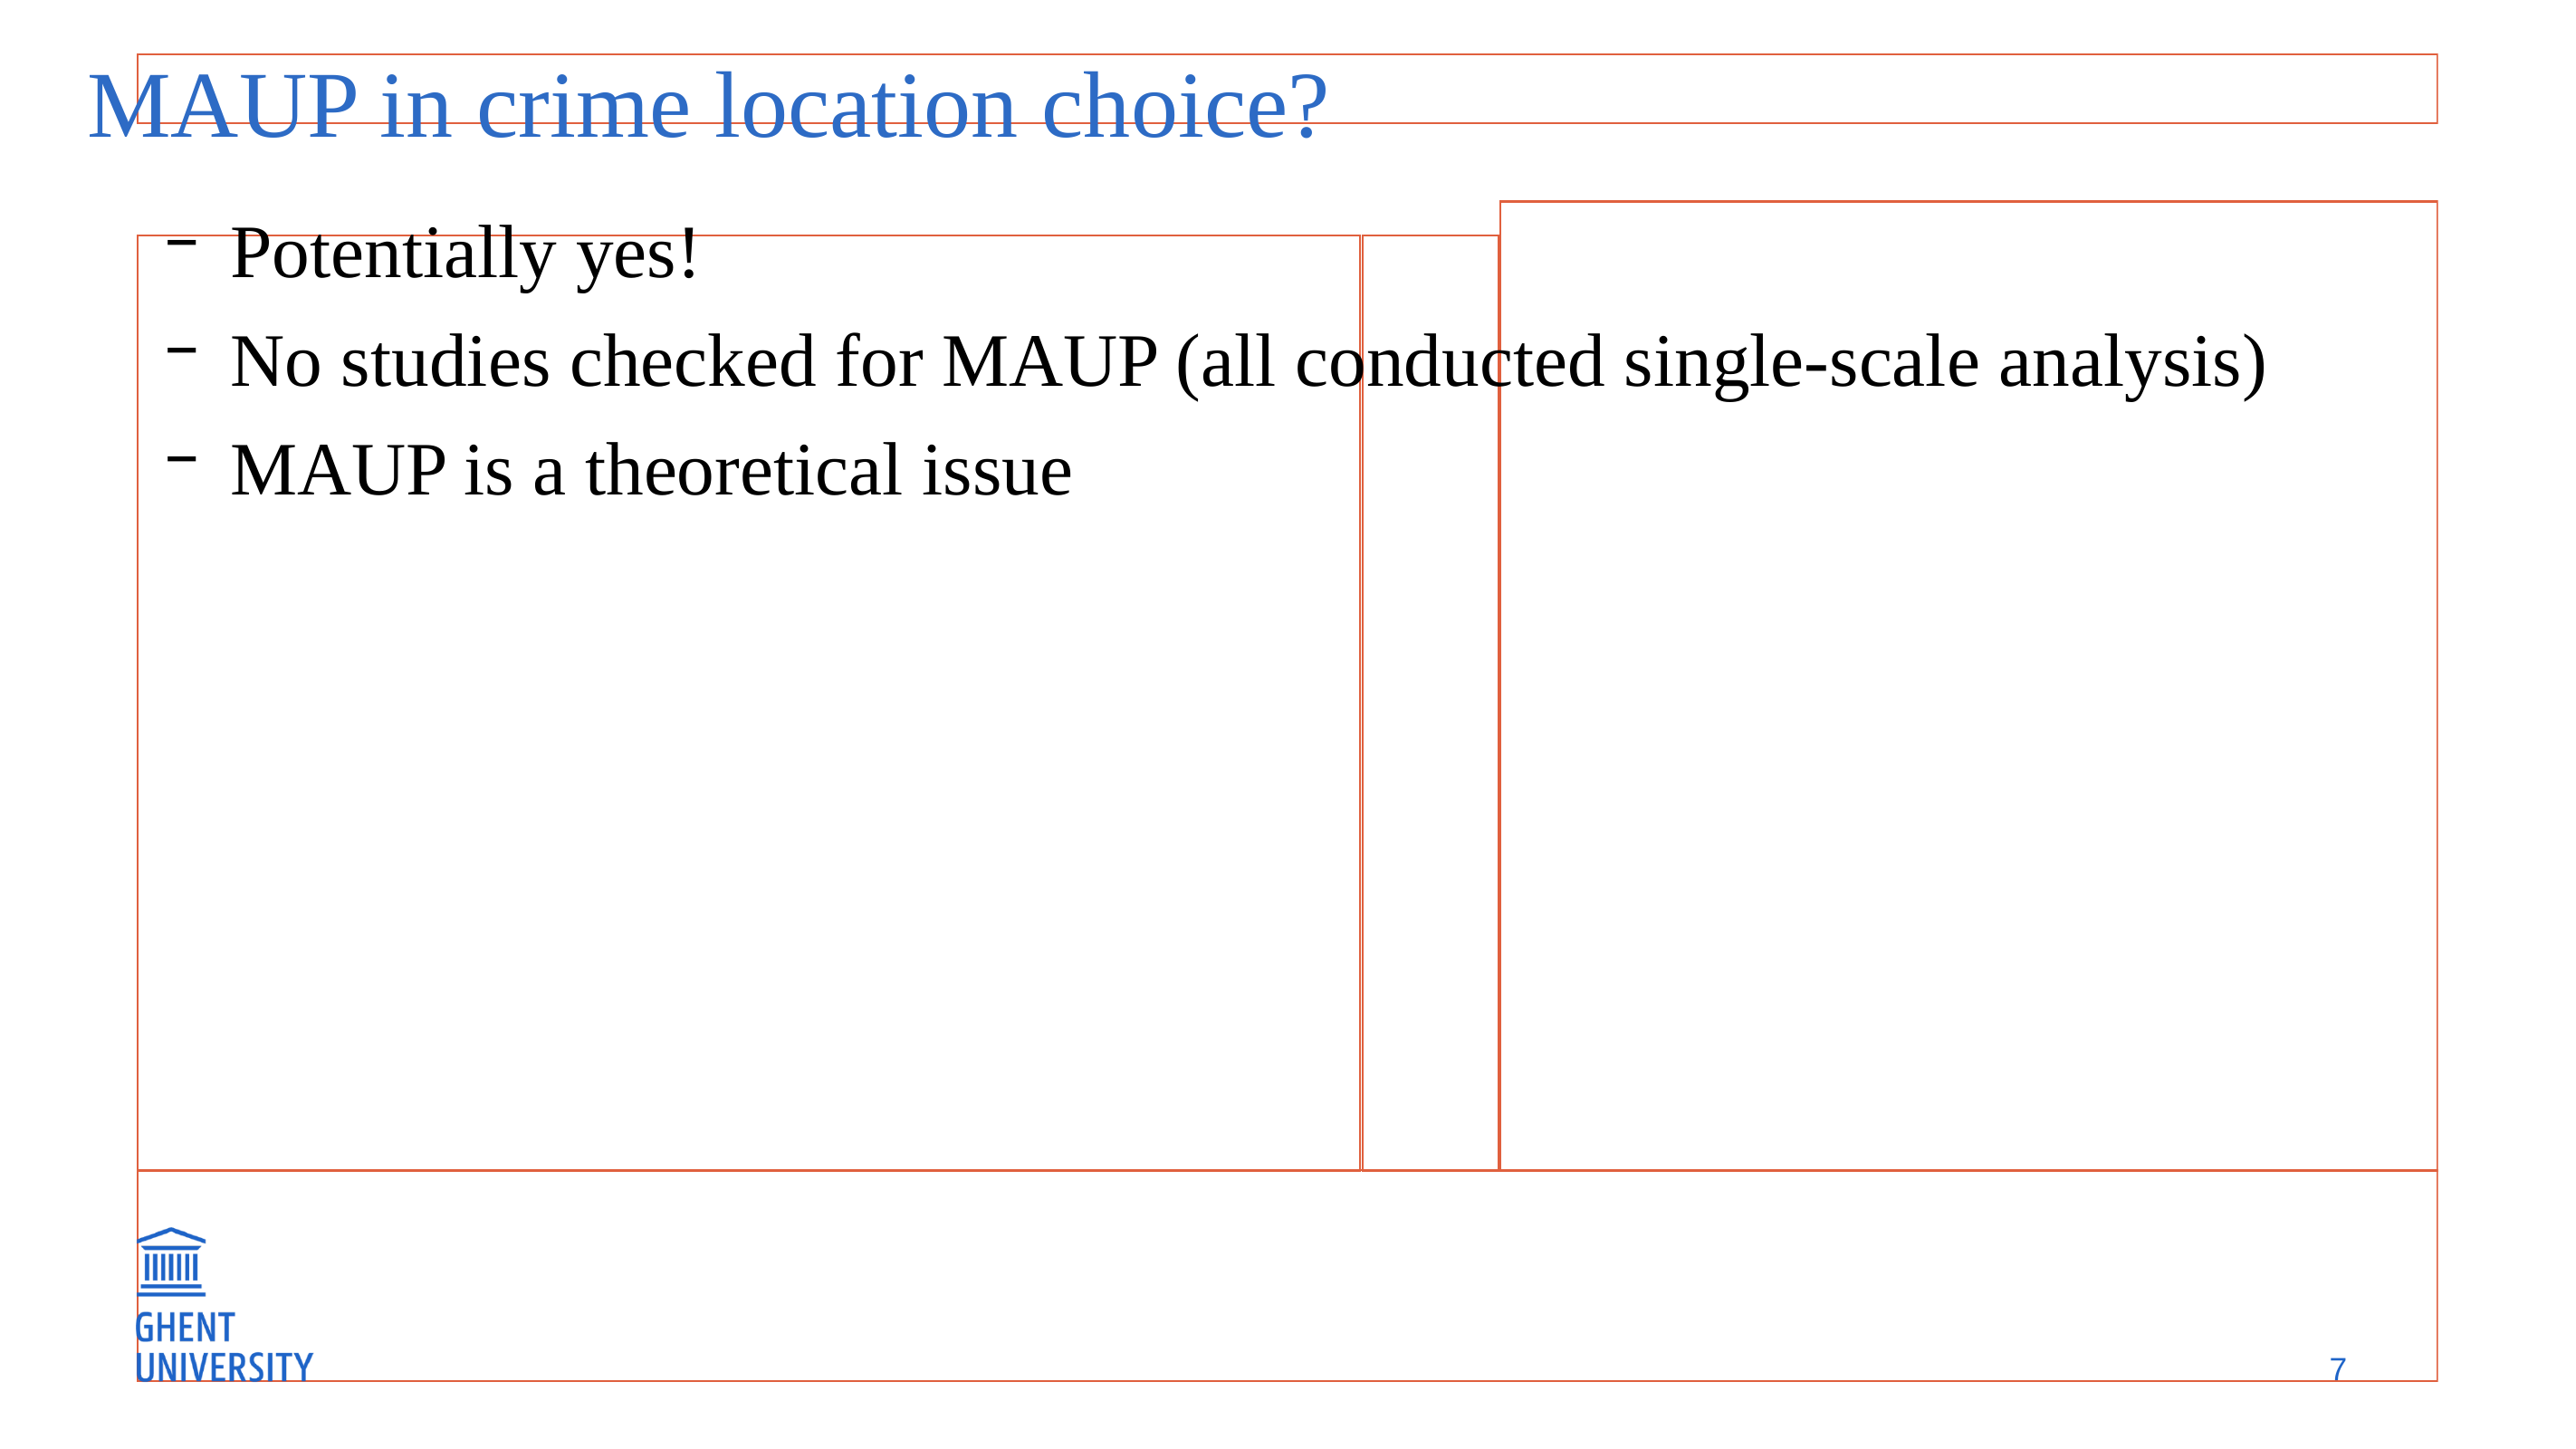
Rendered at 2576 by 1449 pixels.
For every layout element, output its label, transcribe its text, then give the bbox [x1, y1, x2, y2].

list Potentially yes! No studies checked for MAUP (all conducted single-scale analysis) MAUP is a theoretical issue [124, 177, 2456, 1173]
text_box 5 [2315, 1329, 2453, 1407]
text_box MAUP in crime location choice? [73, 35, 2292, 164]
